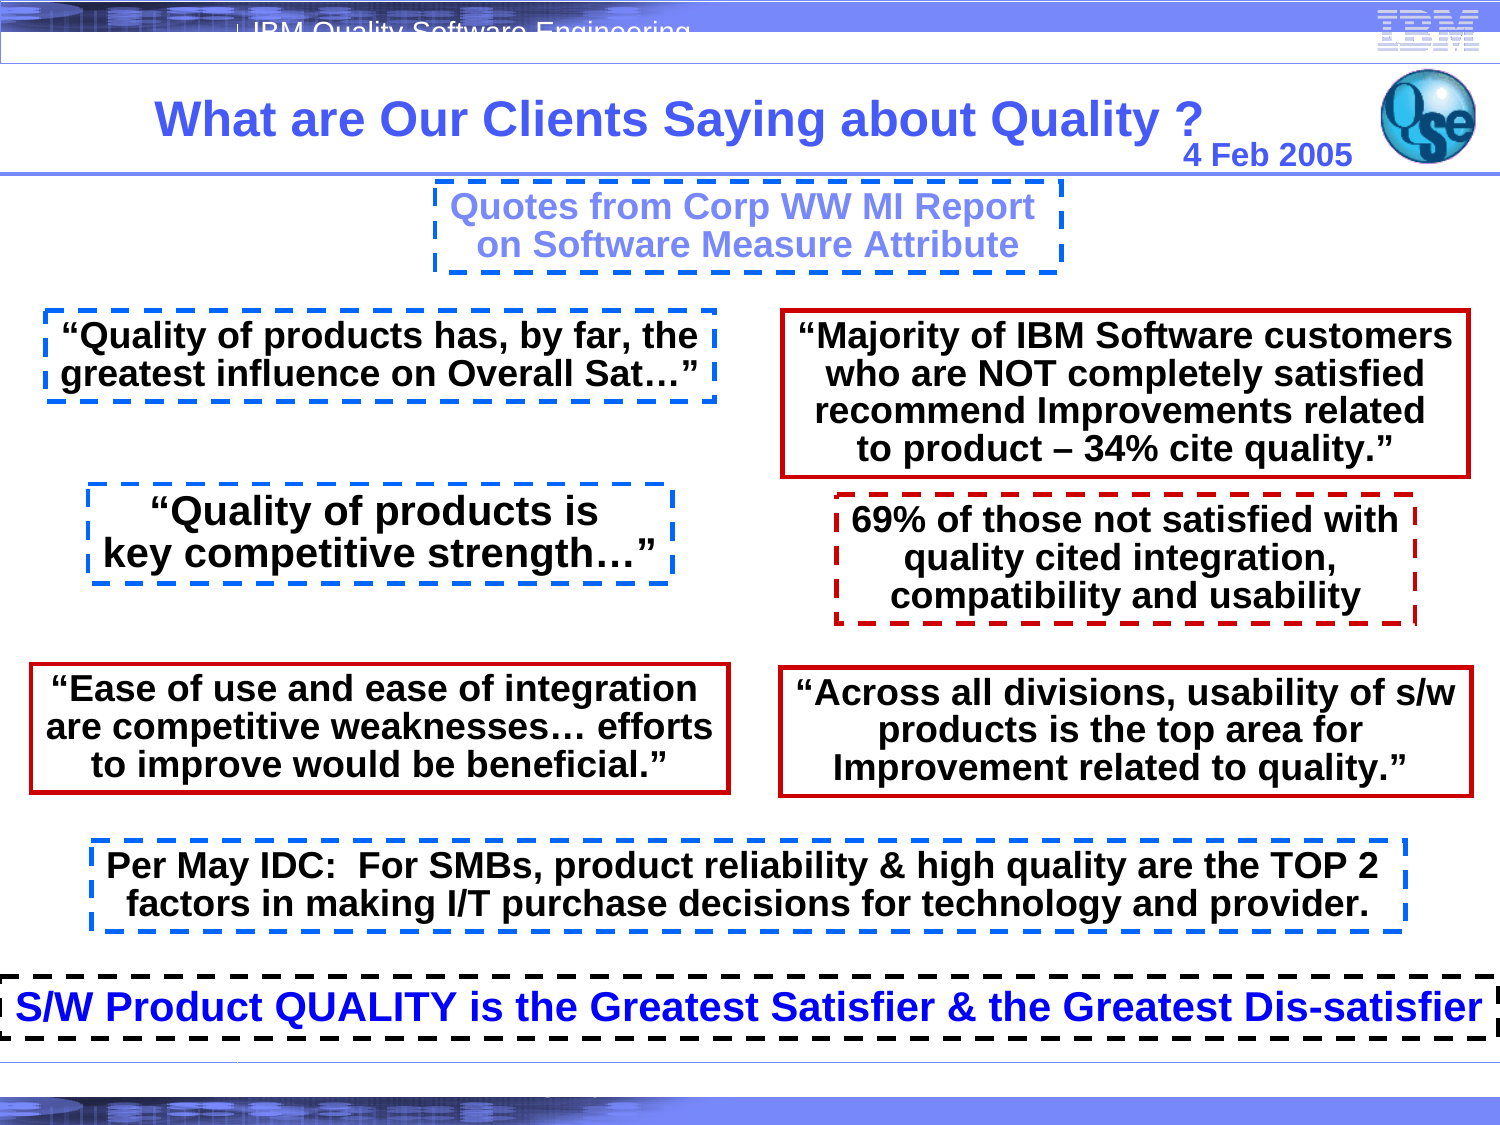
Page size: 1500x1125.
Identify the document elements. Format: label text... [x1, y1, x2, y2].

text_box “Ease of use and ease of integration are competitive weaknesses… efforts to improve would be beneficial.” [31, 664, 729, 793]
text_box “Across all divisions, usability of s/w products is the top area for Improvement related to quality.” [780, 667, 1472, 796]
title What are Our Clients Saying about Quality ? [139, 88, 1338, 171]
text_box “Quality of products is key competitive strength…” [87, 484, 673, 584]
text_box Quotes from Corp WW MI Report on Software Measure Attribute [435, 181, 1062, 273]
text_box S/W Product QUALITY is the Greatest Satisfier & the Greatest Dis-satisfier [0, 976, 1499, 1039]
picture [0, 1063, 1500, 1125]
text_box 69% of those not satisfied with quality cited integration, compatibility and usability [836, 494, 1415, 624]
text_box 4 Feb 2005 [1168, 128, 1369, 182]
text_box “Majority of IBM Software customers who are NOT completely satisfied recommend Improvements related to product – 34% cite quality.” [782, 310, 1469, 478]
text_box Per May IDC: For SMBs, product reliability & high quality are the TOP 2 factors in making I/T purchase decisions for technology and provider. [91, 840, 1406, 932]
text_box “Quality of products has, by far, the greatest influence on Overall Sat…” [45, 310, 715, 402]
picture [1, 1, 1500, 63]
picture [1376, 64, 1482, 170]
